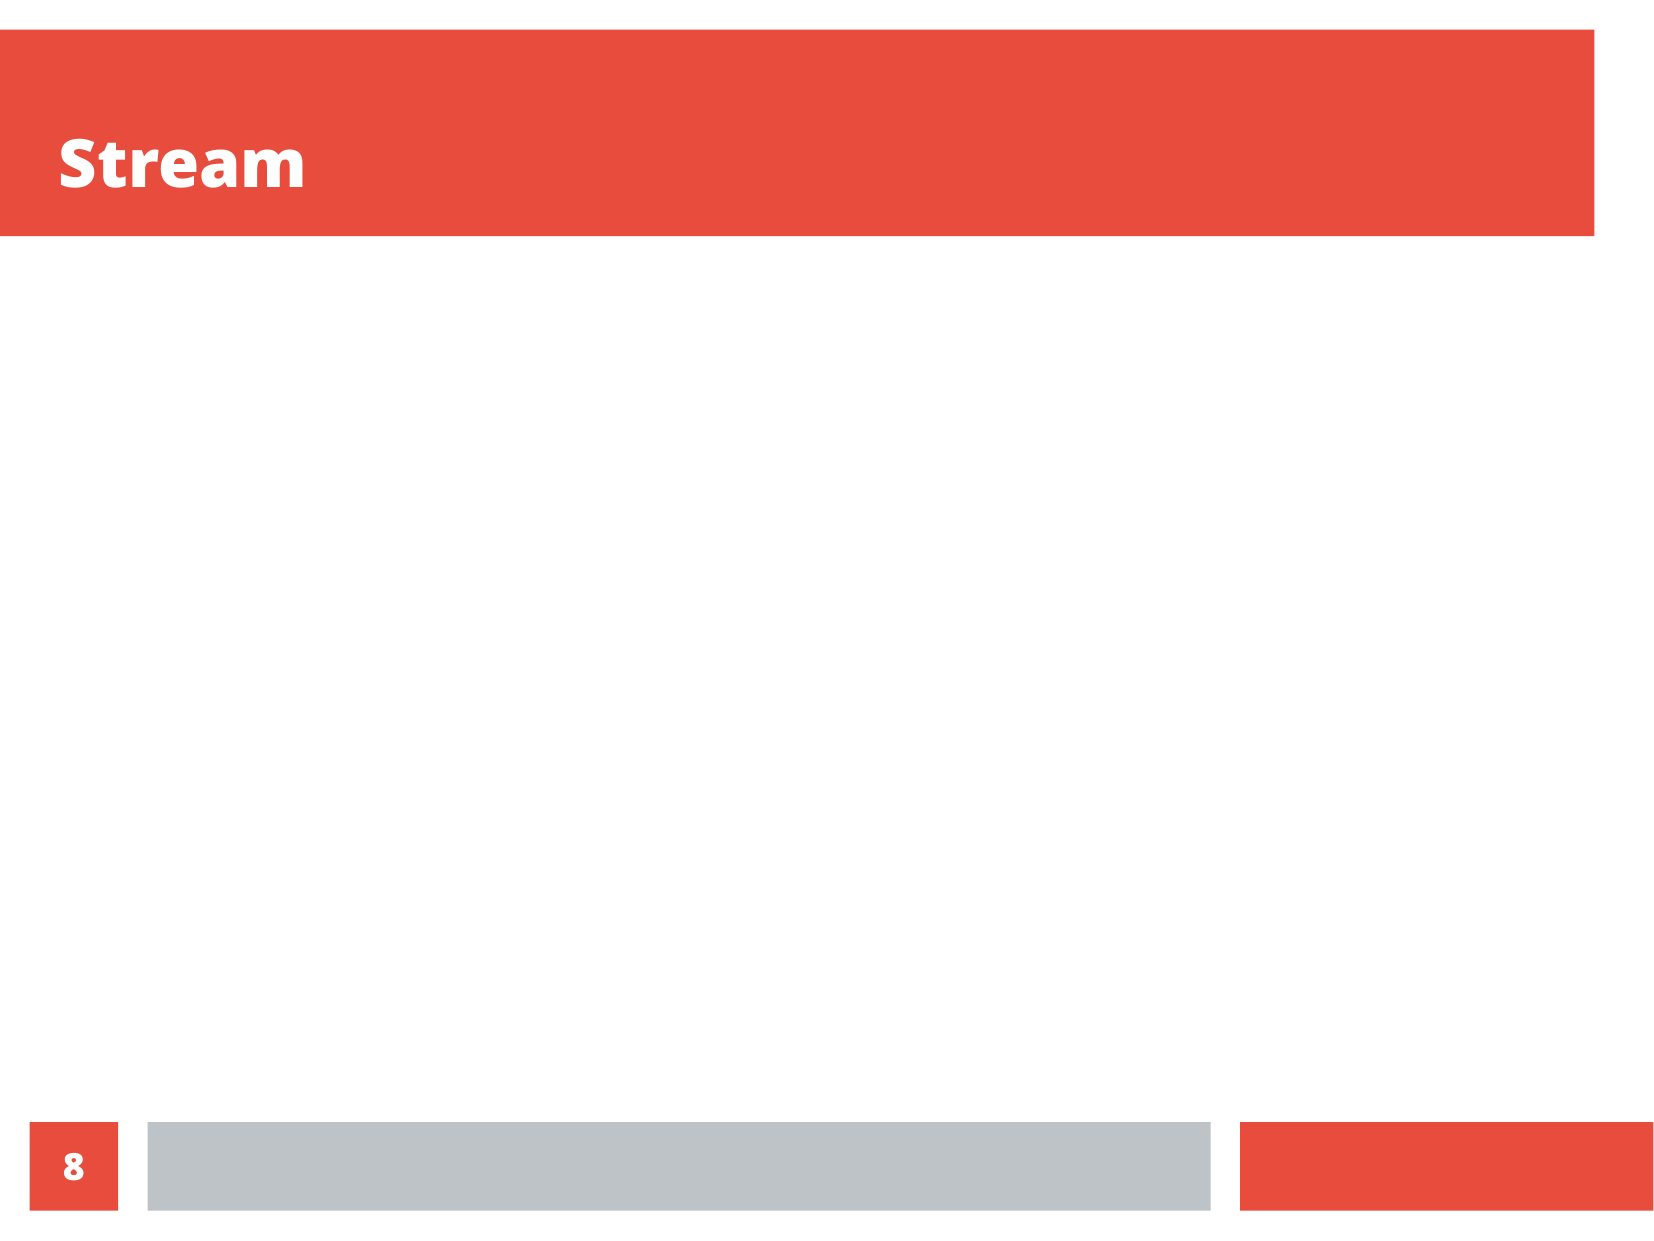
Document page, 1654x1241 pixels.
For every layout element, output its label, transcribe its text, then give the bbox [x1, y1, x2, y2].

title Stream [59, 59, 1595, 207]
